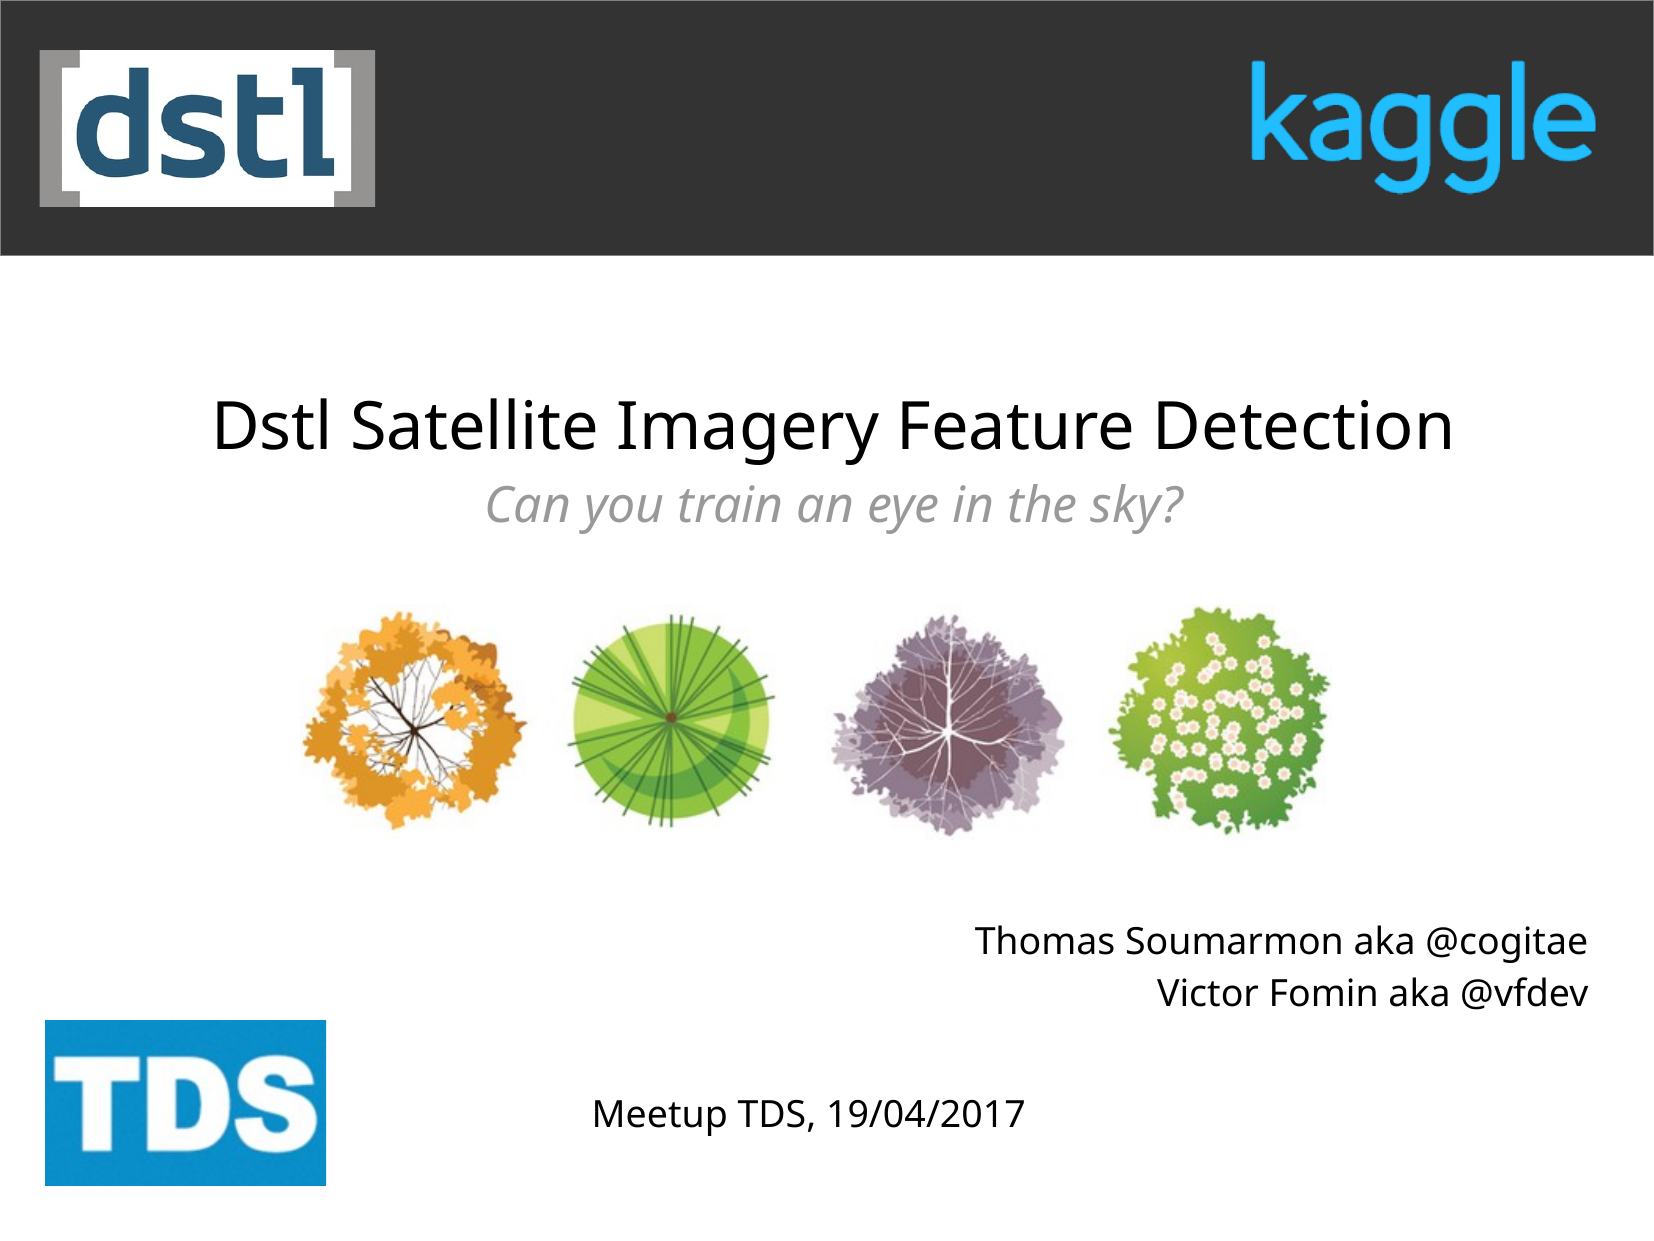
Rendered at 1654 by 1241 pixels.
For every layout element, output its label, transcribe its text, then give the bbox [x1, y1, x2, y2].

picture [300, 604, 1332, 841]
text_box Meetup TDS, 19/04/2017 [576, 1080, 1036, 1144]
text_box [0, 0, 1654, 256]
text_box Thomas Soumarmon aka @cogitae Victor Fomin aka @vfdev [960, 907, 1584, 1021]
subtitle Dstl Satellite Imagery Feature Detection Can you train an eye in the sky? [90, 345, 1579, 645]
picture [53, 1054, 234, 1155]
picture [1250, 60, 1626, 195]
picture [233, 1053, 318, 1155]
picture [39, 50, 376, 207]
